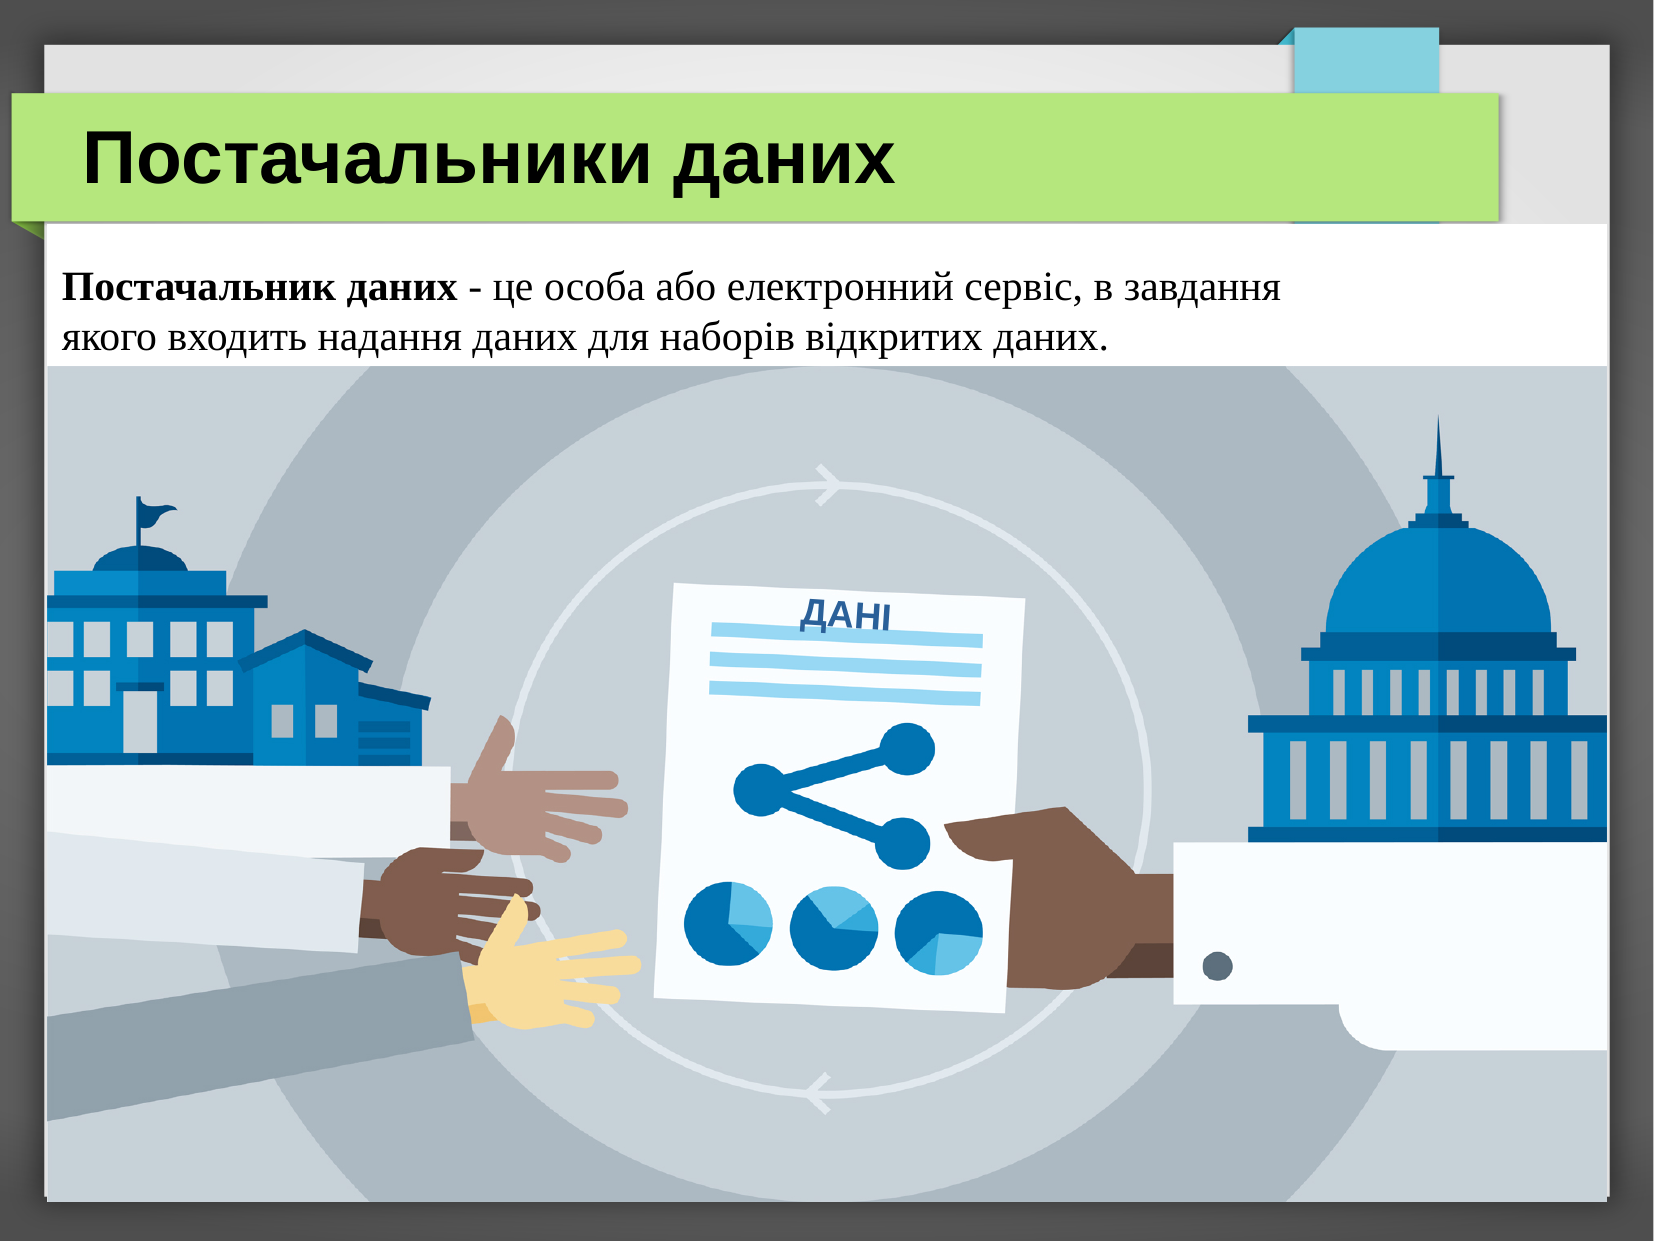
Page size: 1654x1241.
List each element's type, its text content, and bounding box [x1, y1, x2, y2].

text_box ДАНІ [720, 578, 968, 719]
picture [0, 0, 1654, 1241]
text_box Постачальник даних - це особа або електронний сервіс, в завдання якого входить надання даних для наборів відкритих даних. [47, 251, 1299, 367]
text_box [47, 224, 1607, 366]
text_box Постачальники даних [82, 108, 1264, 199]
